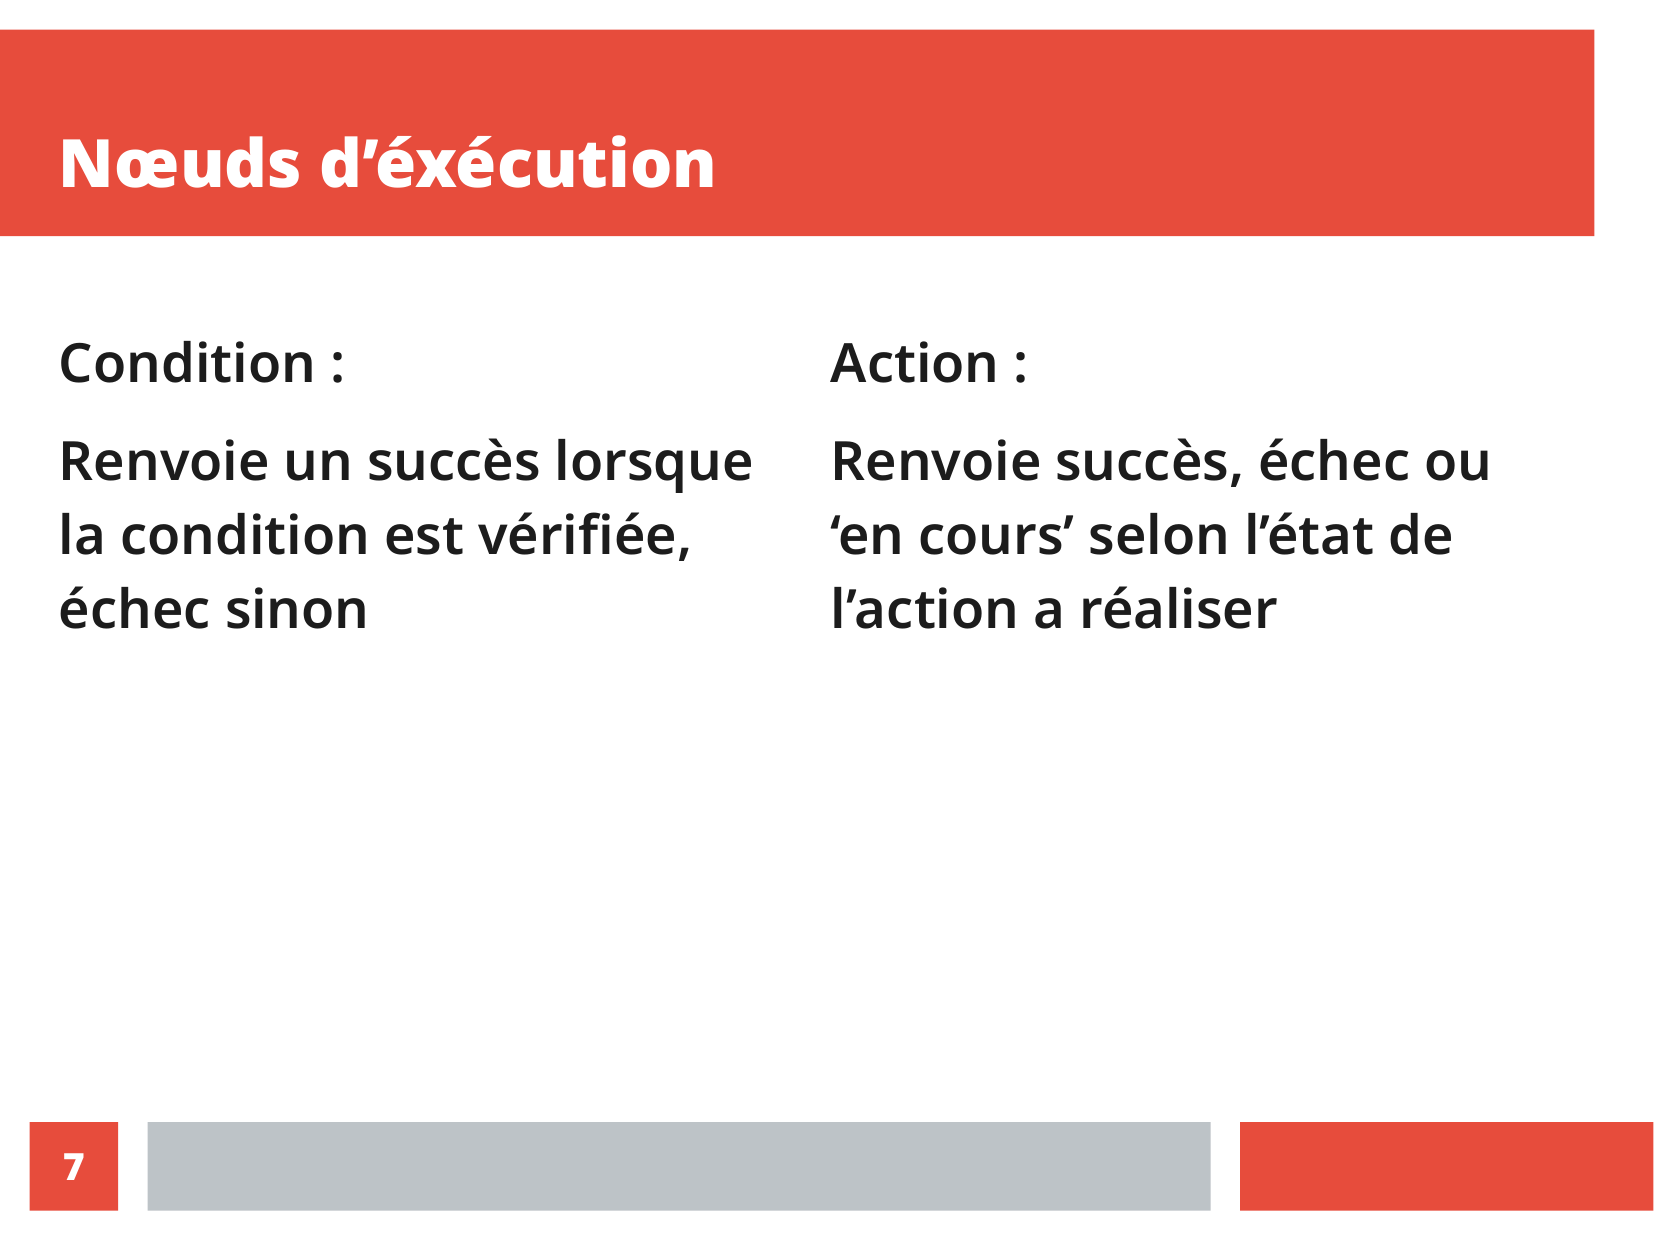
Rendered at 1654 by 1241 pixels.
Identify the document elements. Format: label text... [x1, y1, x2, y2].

title Nœuds d’éxécution [59, 59, 1595, 207]
list Condition : Renvoie un succès lorsque la condition est vérifiée, échec sinon [59, 324, 794, 1093]
list Action : Renvoie succès, échec ou ‘en cours’ selon l’état de l’action a réaliser [830, 324, 1566, 1093]
